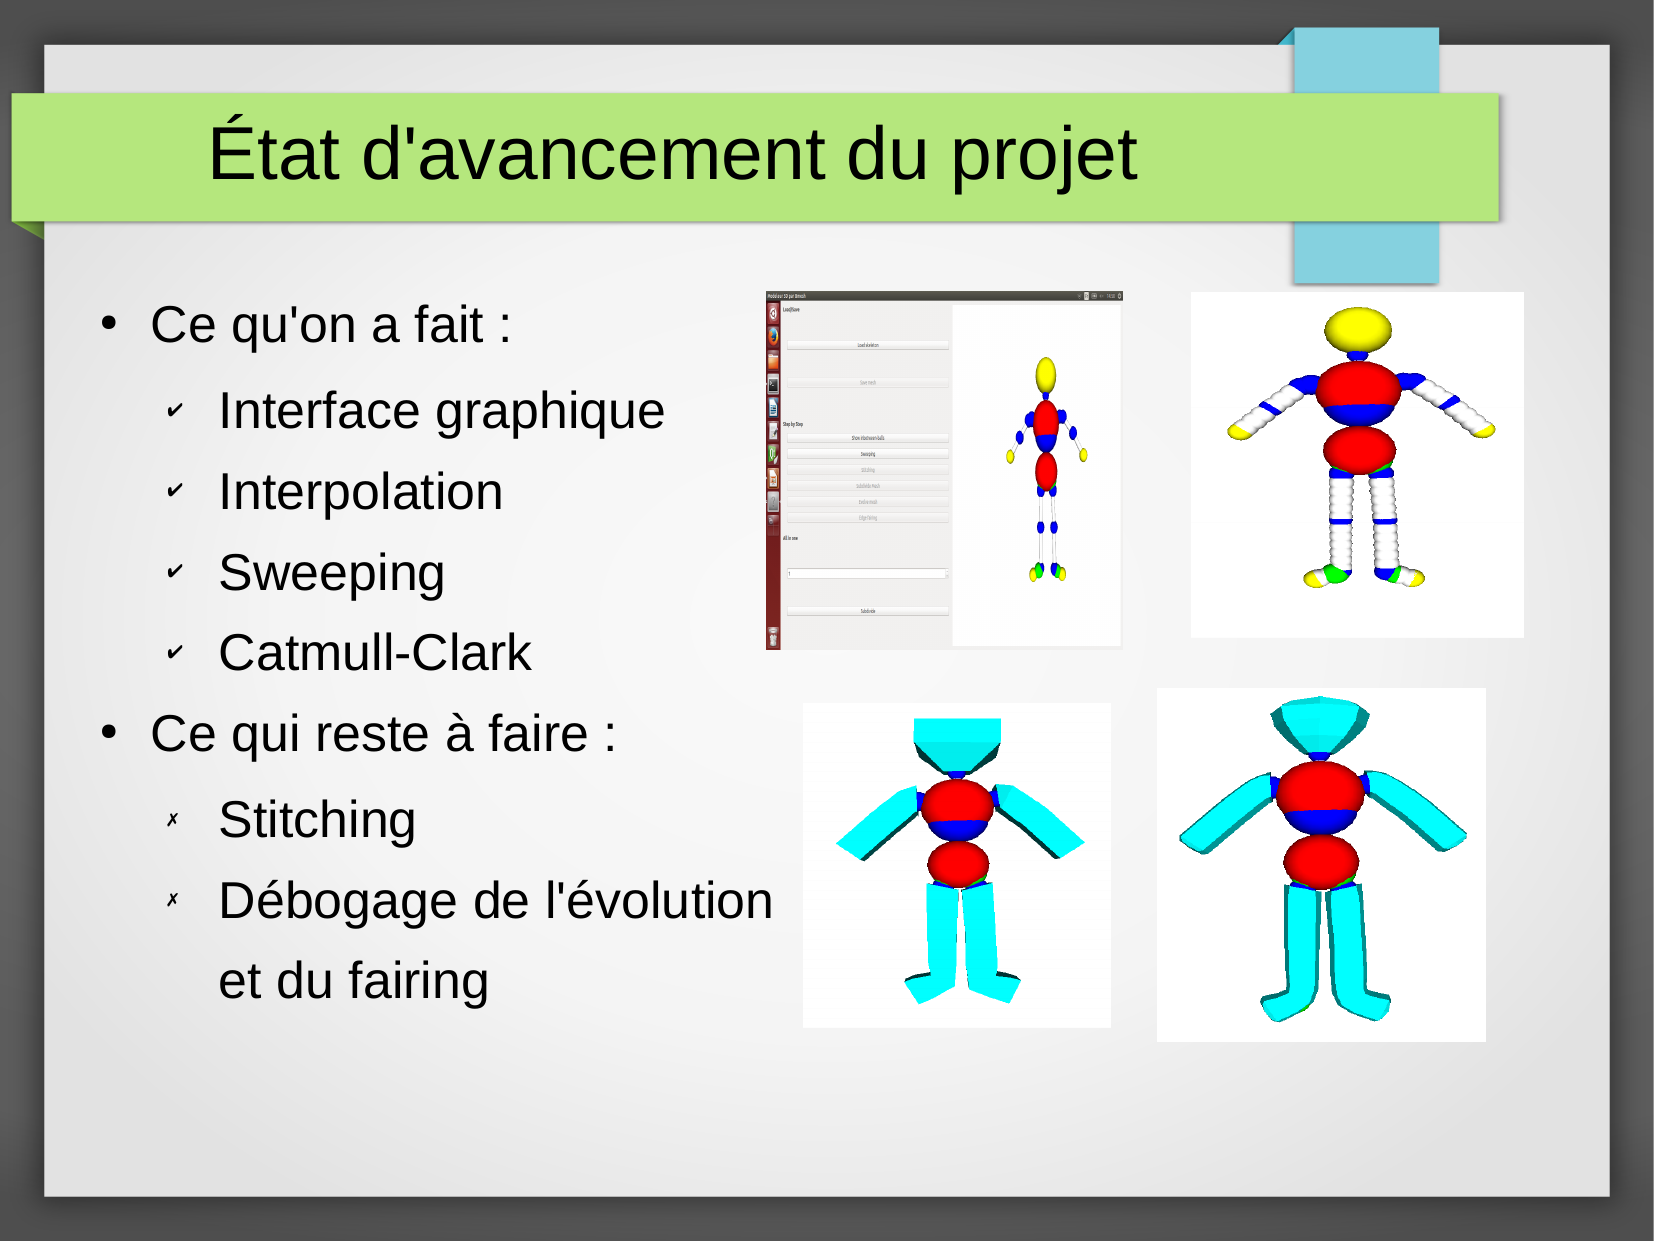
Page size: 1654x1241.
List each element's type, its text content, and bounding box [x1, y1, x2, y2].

picture [0, 0, 1654, 1241]
title État d'avancement du projet [82, 94, 1264, 213]
list Ce qu'on a fait : Interface graphique Interpolation Sweeping Catmull-Clark Ce qui reste à faire : Stitching Débogage de l'évolution et du fairing [82, 295, 1571, 1015]
